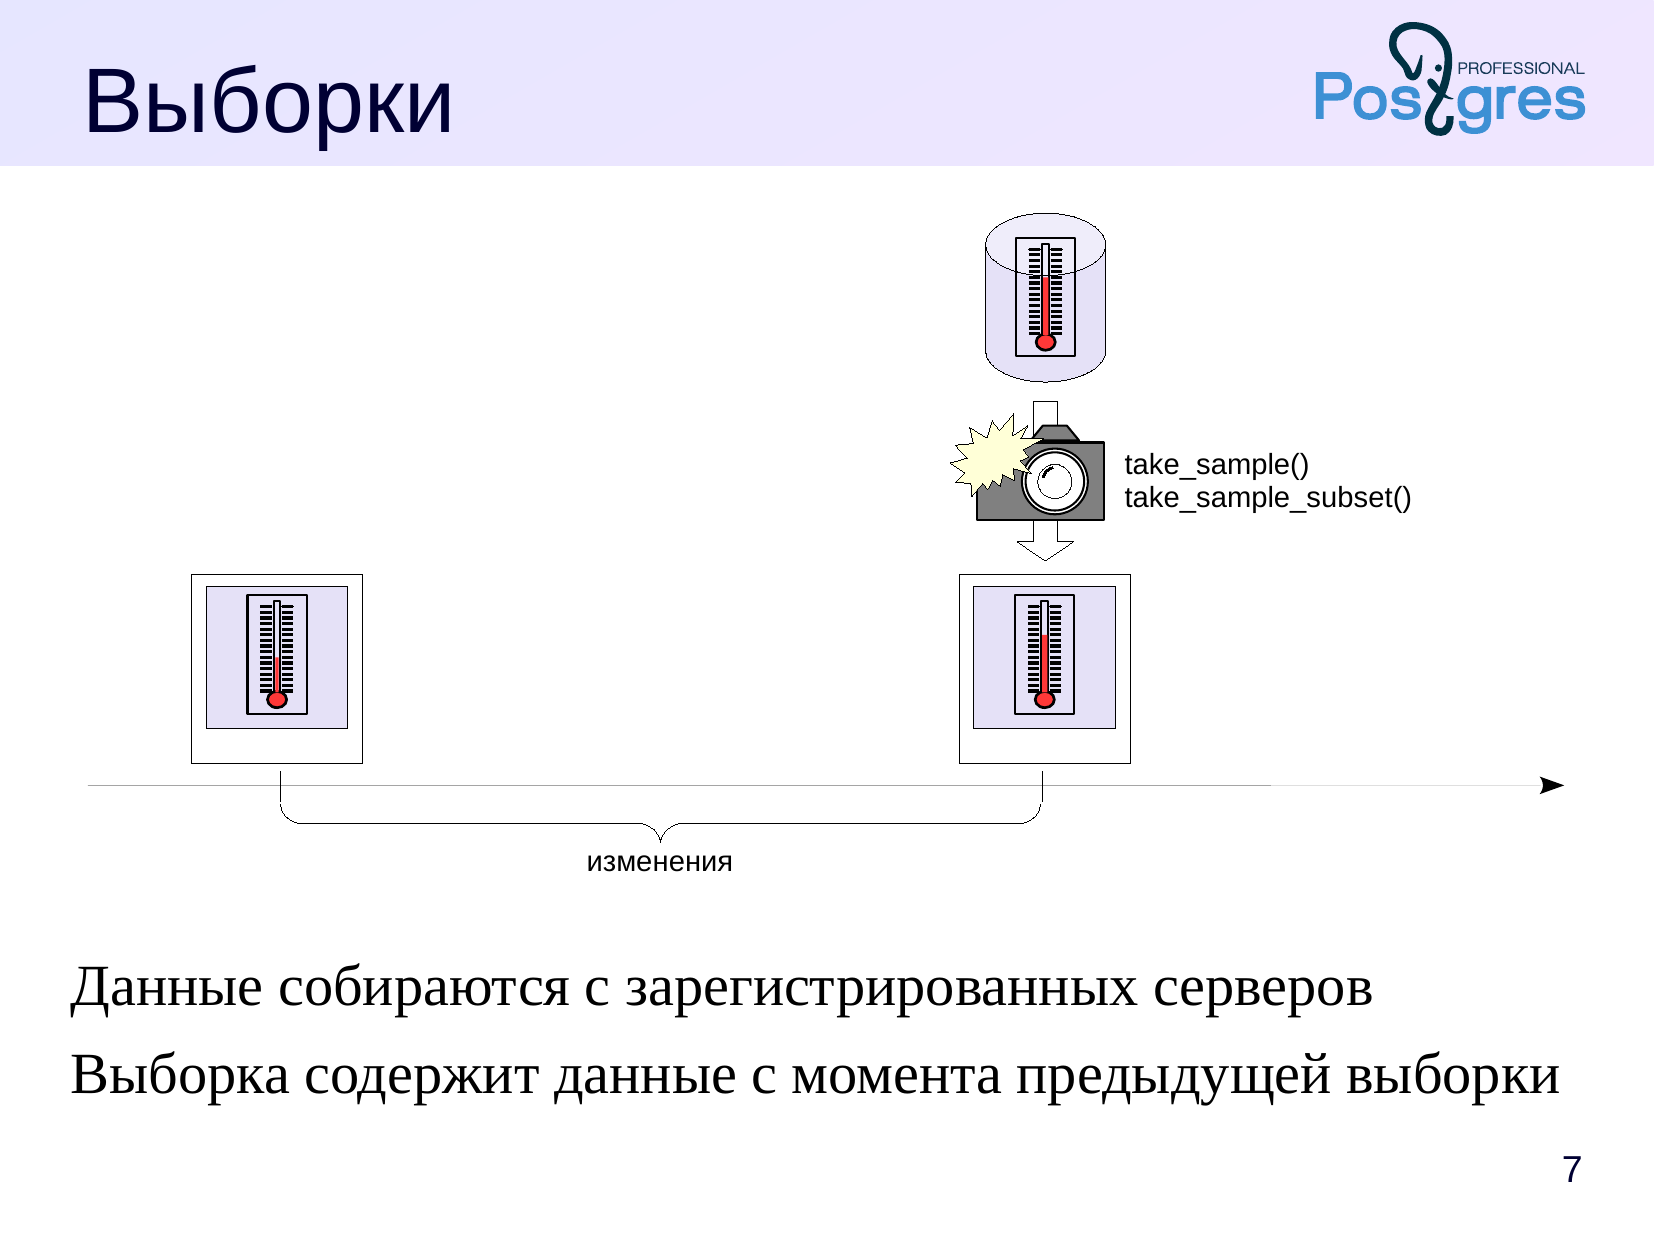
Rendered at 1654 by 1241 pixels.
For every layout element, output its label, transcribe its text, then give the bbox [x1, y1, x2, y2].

title Выборки [82, 49, 1252, 153]
list Данные собираются с зарегистрированных серверов Выборка содержит данные с момента предыдущей выборки [70, 953, 1583, 1241]
text_box [1036, 276, 1055, 350]
text_box [1017, 273, 1074, 355]
text_box take_sample() take_sample_subset() [1109, 440, 1438, 530]
text_box [191, 574, 363, 764]
text_box [985, 248, 1106, 383]
text_box [959, 574, 1131, 764]
text_box изменения [571, 837, 750, 886]
text_box [950, 401, 1104, 561]
